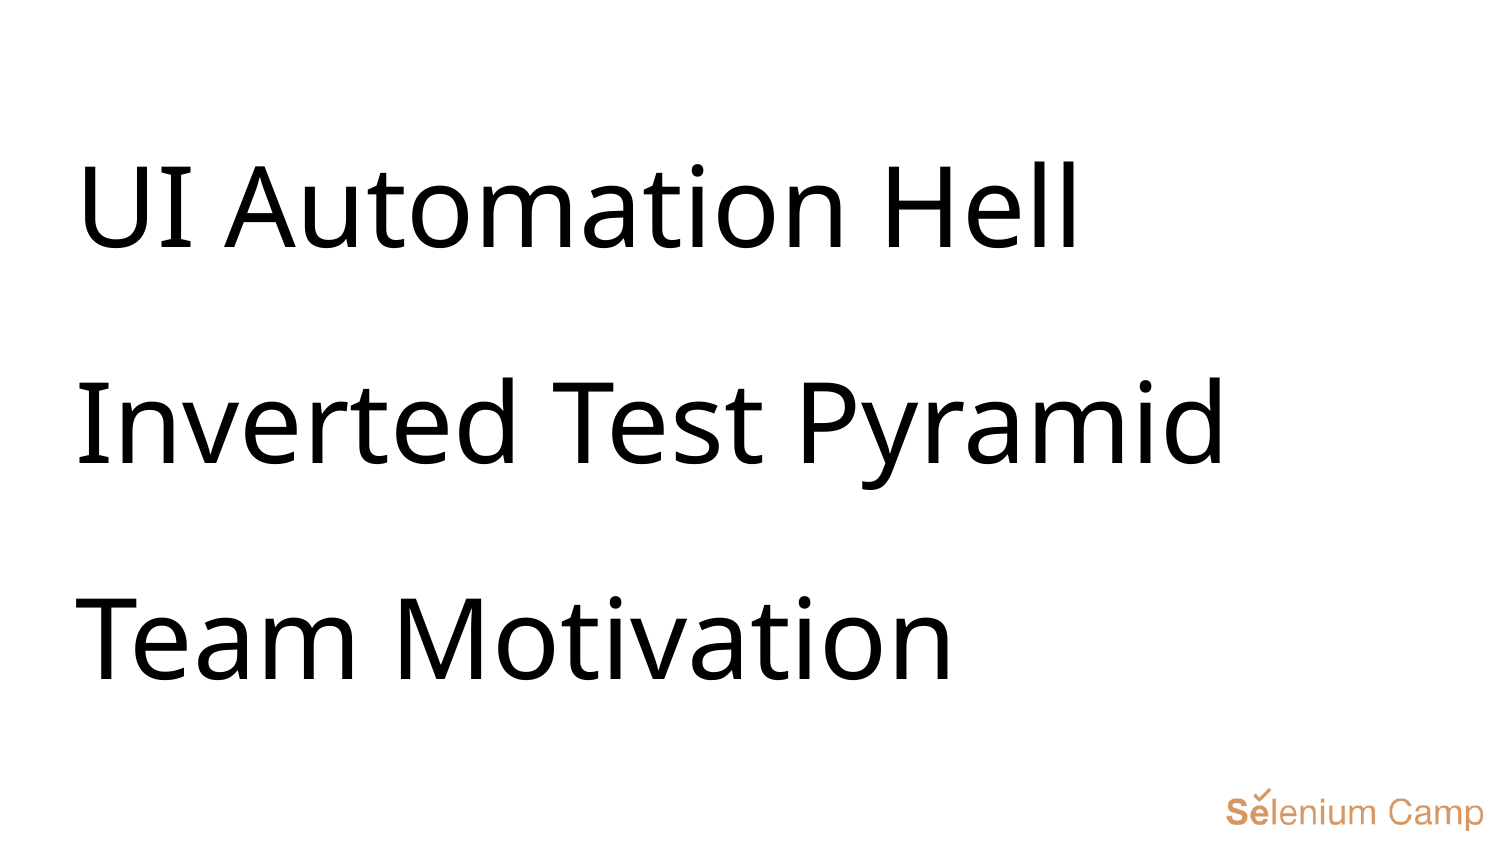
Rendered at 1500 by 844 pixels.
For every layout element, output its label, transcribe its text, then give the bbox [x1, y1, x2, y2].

list UI Automation Hell Inverted Test Pyramid Team Motivation [60, 60, 1441, 781]
picture [1226, 787, 1483, 831]
